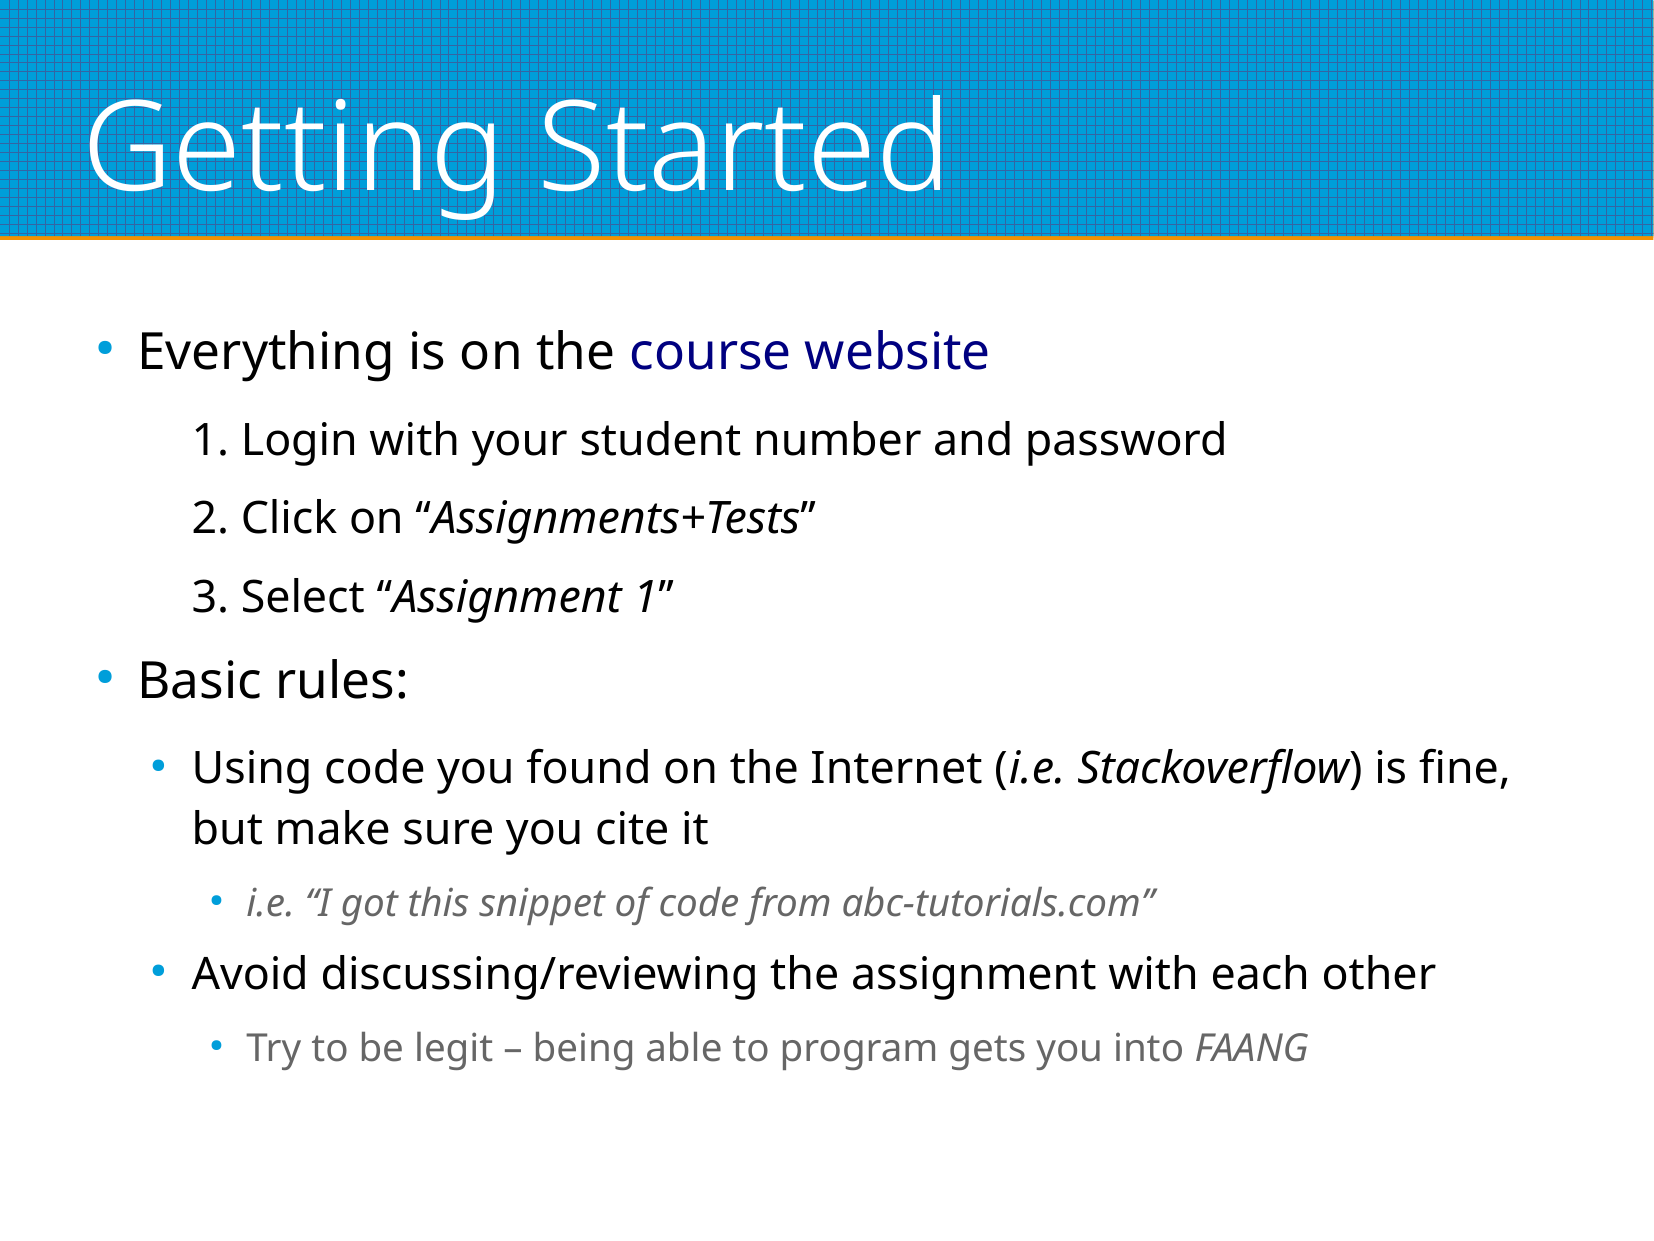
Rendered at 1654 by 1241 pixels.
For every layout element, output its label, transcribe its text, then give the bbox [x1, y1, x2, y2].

list Everything is on the course website 1. Login with your student number and password 2. Click on ‘‘Assignments+Tests’’ 3. Select ‘‘Assignment 1’’ Basic rules: Using code you found on the Internet (i.e. Stackoverflow) is fine, but make sure you cite it i.e. ‘‘I got this snippet of code from abc-tutorials.com’’ Avoid discussing/reviewing the assignment with each other Try to be legit – being able to program gets you into FAANG [82, 314, 1563, 1081]
title Getting Started [82, 19, 1571, 227]
